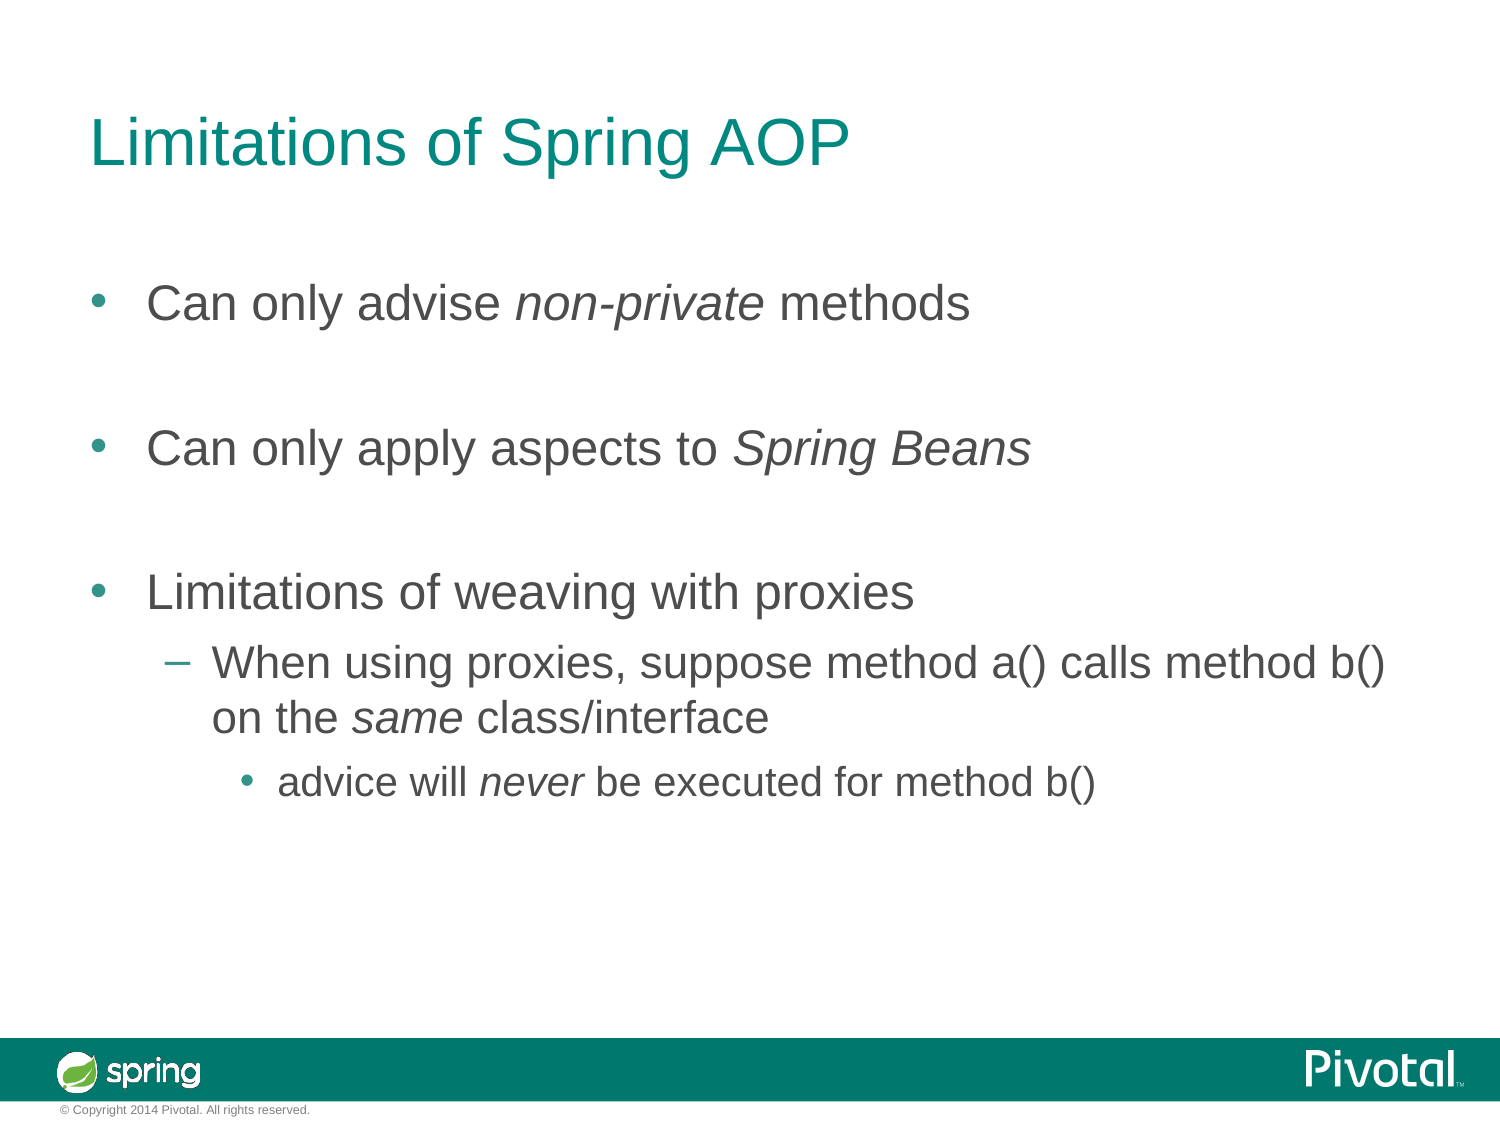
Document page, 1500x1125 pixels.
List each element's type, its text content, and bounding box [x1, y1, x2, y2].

title Limitations of Spring AOP [75, 45, 1426, 233]
picture [32, 1041, 210, 1103]
picture [1306, 1050, 1464, 1087]
list Can only advise non-private methods Can only apply aspects to Spring Beans Limitations of weaving with proxies When using proxies, suppose method a() calls method b() on the same class/interface advice will never be executed for method b() [75, 262, 1426, 1005]
